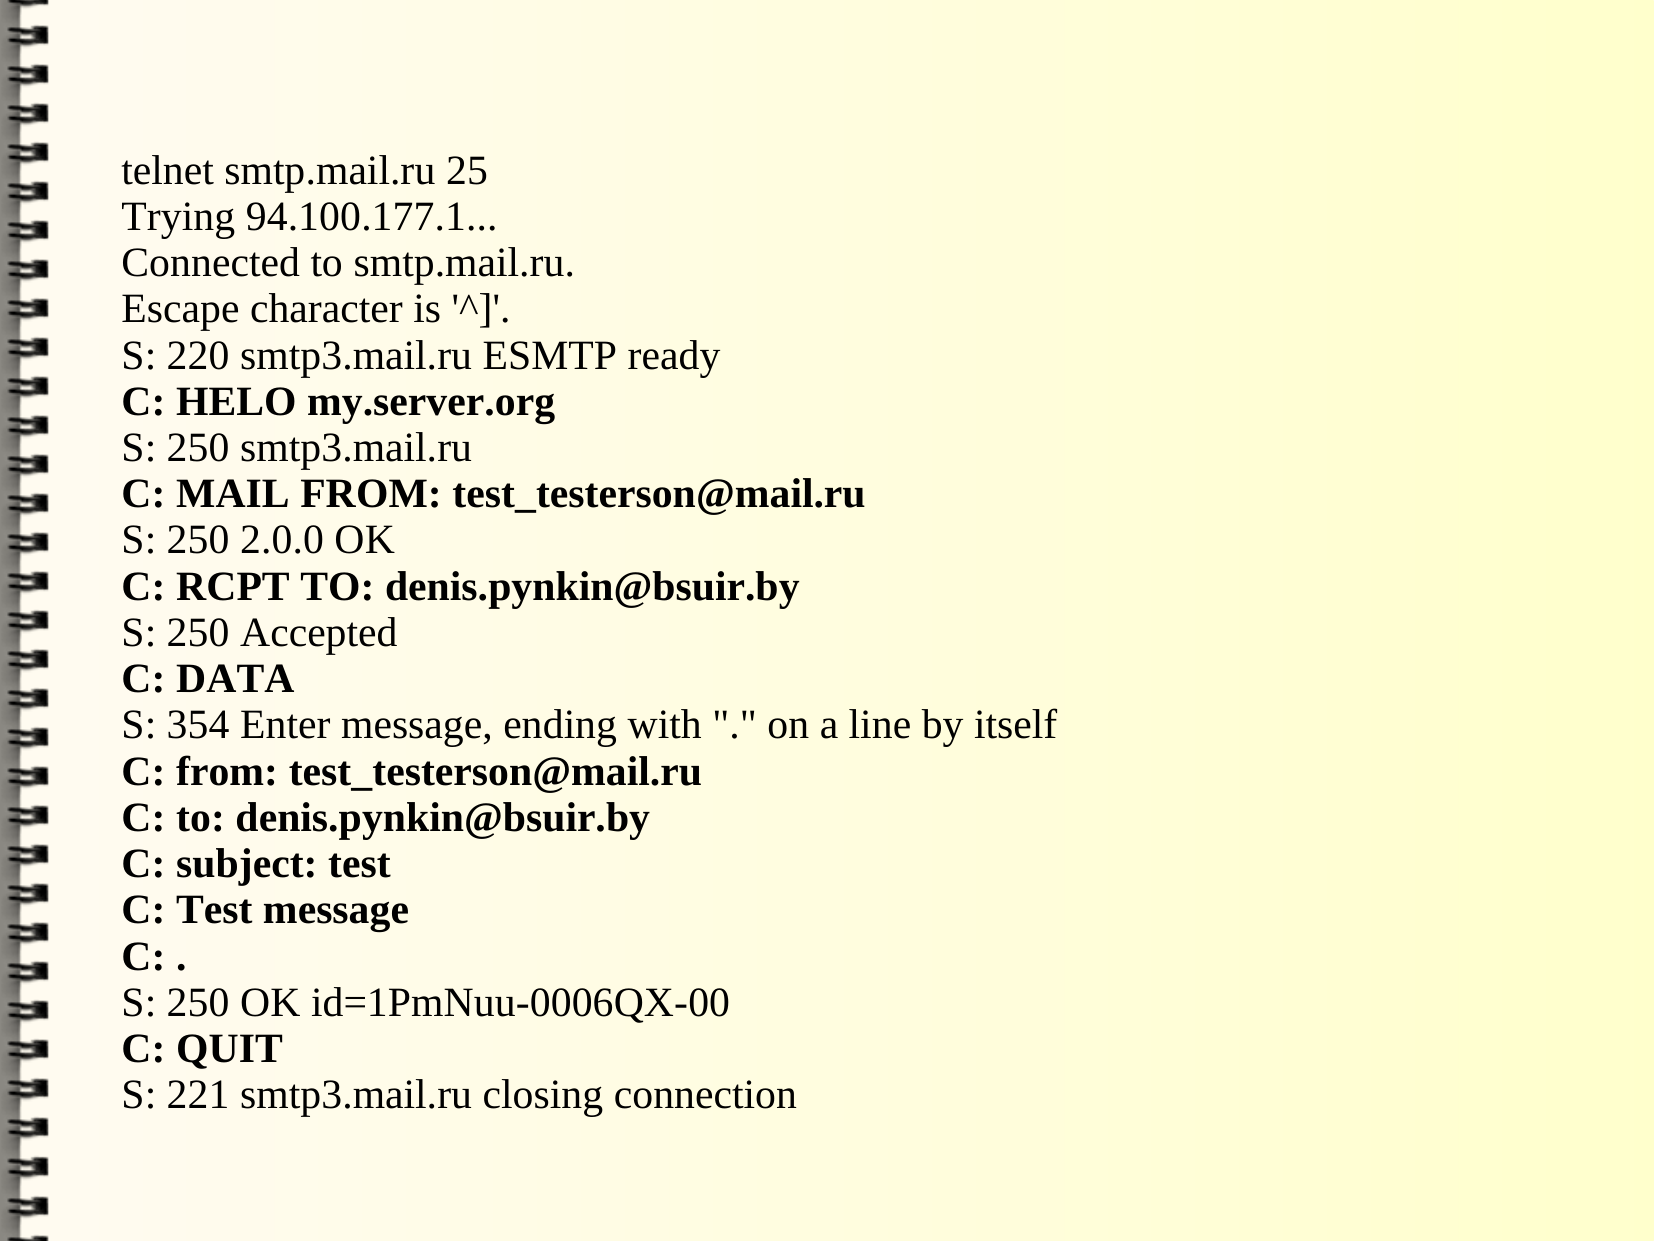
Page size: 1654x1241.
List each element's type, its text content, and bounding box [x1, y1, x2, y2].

subtitle telnet smtp.mail.ru 25 Trying 94.100.177.1... Connected to smtp.mail.ru. Escape character is '^]'. S: 220 smtp3.mail.ru ESMTP ready C: HELO my.server.org S: 250 smtp3.mail.ru C: MAIL FROM: test_testerson@mail.ru S: 250 2.0.0 OK C: RCPT TO: denis.pynkin@bsuir.by S: 250 Accepted C: DATA S: 354 Enter message, ending with "." on a line by itself C: from: test_testerson@mail.ru C: to: denis.pynkin@bsuir.by C: subject: test C: Test message C: . S: 250 OK id=1PmNuu-0006QX-00 C: QUIT S: 221 smtp3.mail.ru closing connection [121, 102, 1534, 1163]
picture [0, 0, 1654, 1241]
